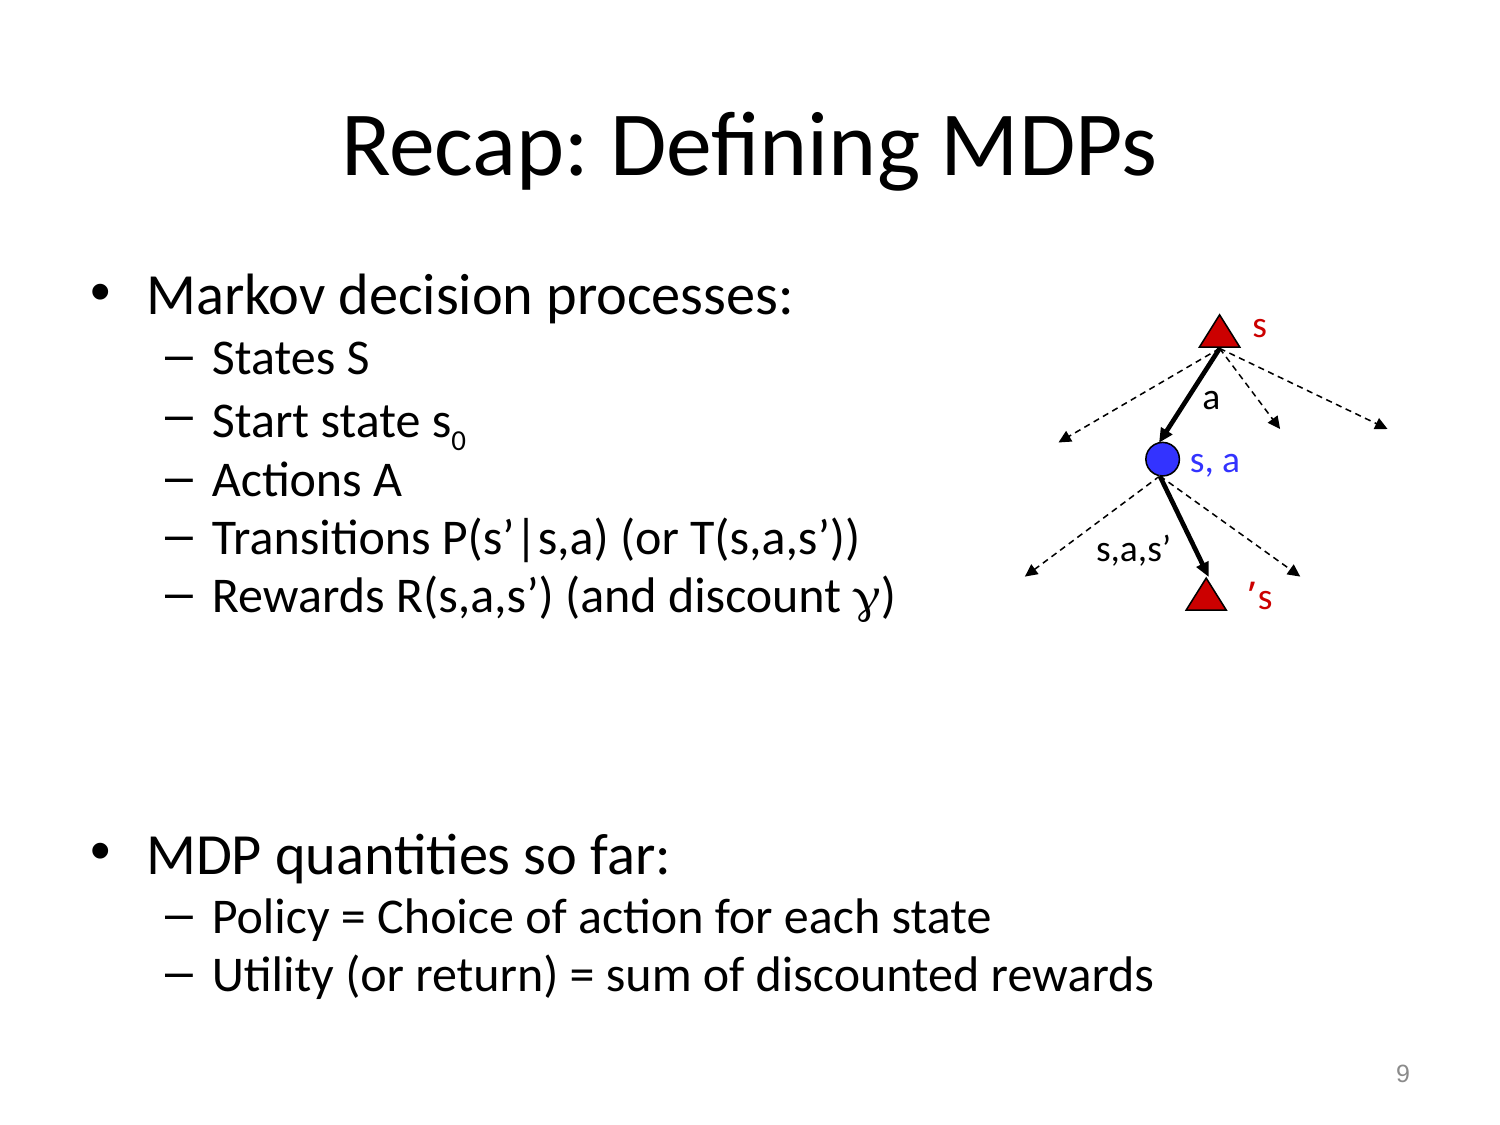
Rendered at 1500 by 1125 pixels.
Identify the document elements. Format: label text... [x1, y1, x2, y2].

text_box [1199, 314, 1237, 348]
text_box s,a,s’ [1081, 516, 1213, 576]
text_box s’ [1226, 564, 1288, 625]
title Recap: Defining MDPs [75, 45, 1425, 233]
text_box [1145, 442, 1175, 476]
text_box s, a [1175, 427, 1321, 488]
slide_number <number> [1074, 1042, 1425, 1103]
text_box a [1187, 364, 1222, 425]
text_box s [1237, 292, 1272, 352]
text_box [1186, 578, 1226, 611]
list Markov decision processes: States S Start state s0 Actions A Transitions P(s’|s,a) (or T(s,a,s’)) Rewards R(s,a,s’) (and discount ) MDP quantities so far: Policy = Choice of action for each state Utility (or return) = sum of discounted rewards [75, 262, 1425, 1005]
